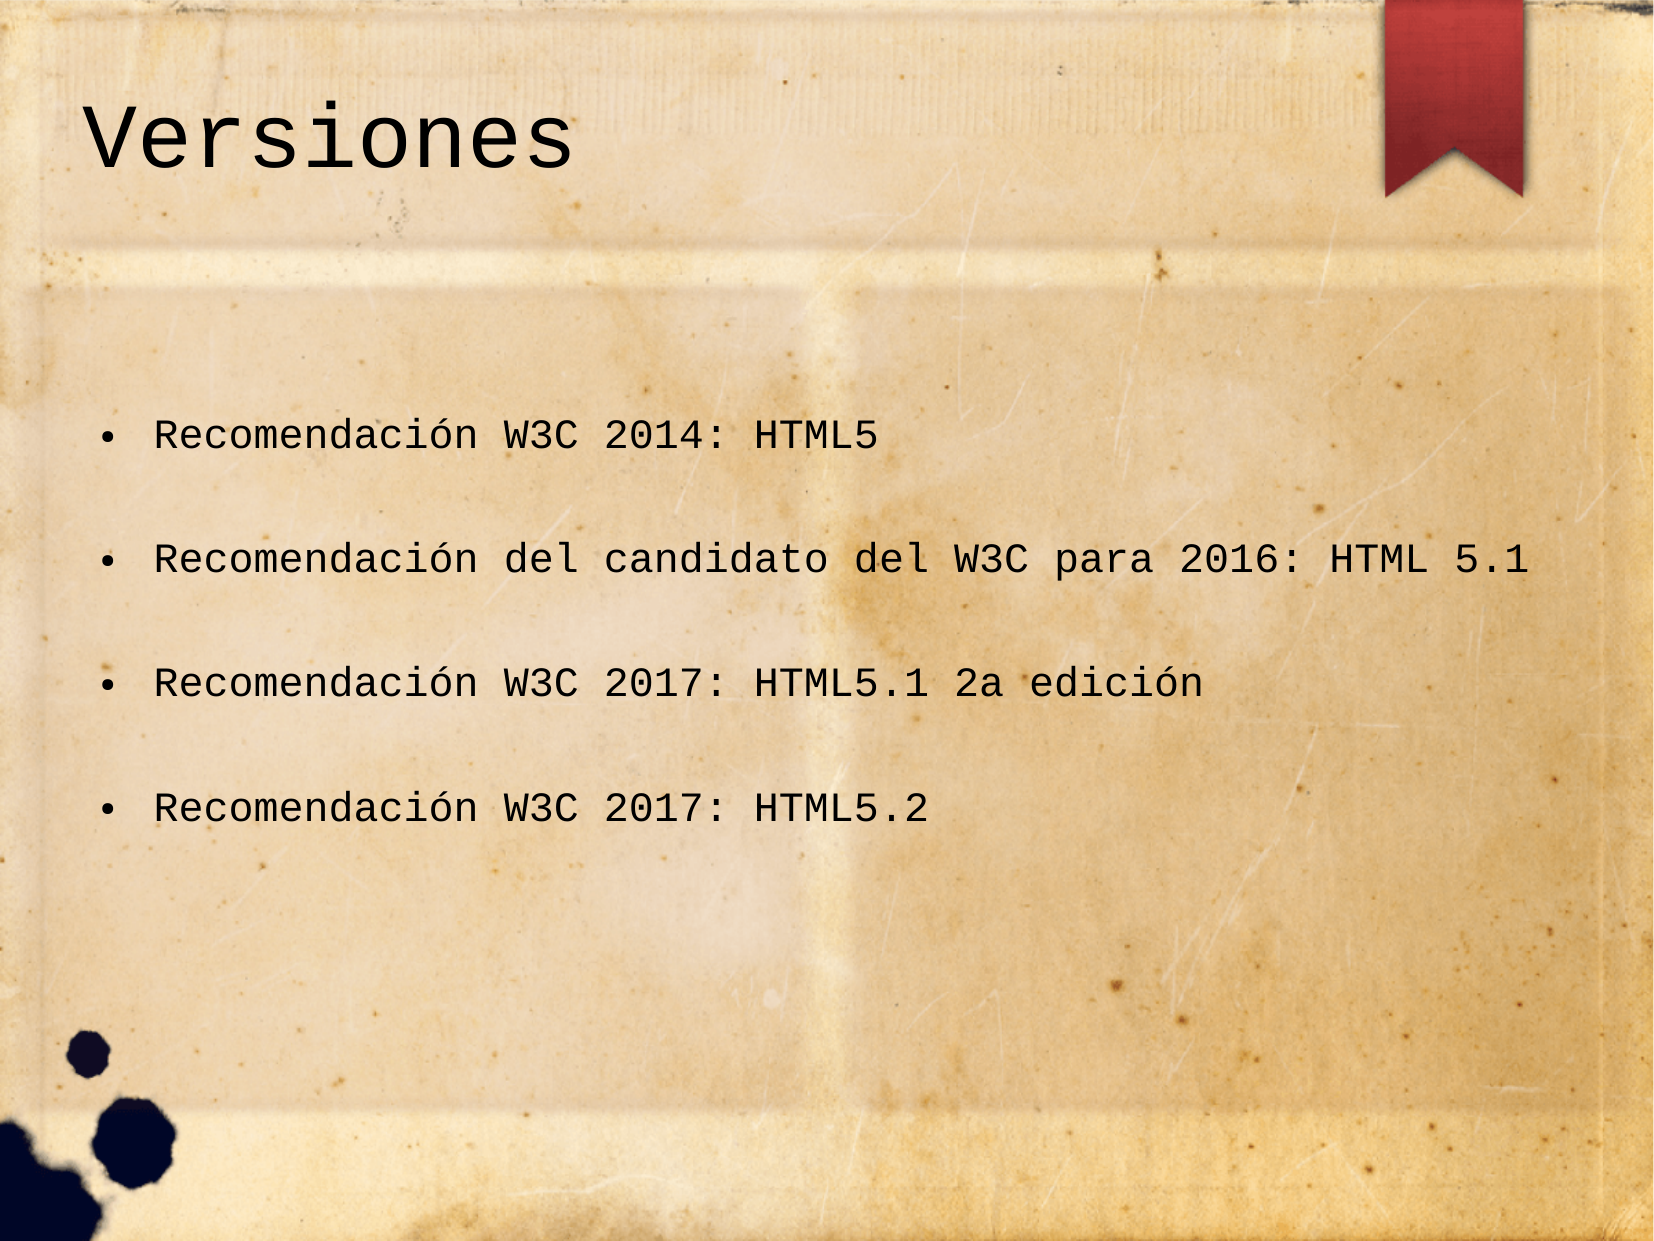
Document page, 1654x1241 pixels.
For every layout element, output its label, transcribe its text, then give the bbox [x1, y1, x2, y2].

picture [0, 0, 1654, 1241]
title Versiones [82, 49, 1347, 237]
list Recomendación W3C 2014: HTML5 Recomendación del candidato del W3C para 2016: HTML 5.1 Recomendación W3C 2017: HTML5.1 2a edición Recomendación W3C 2017: HTML5.2 [82, 290, 1538, 1010]
